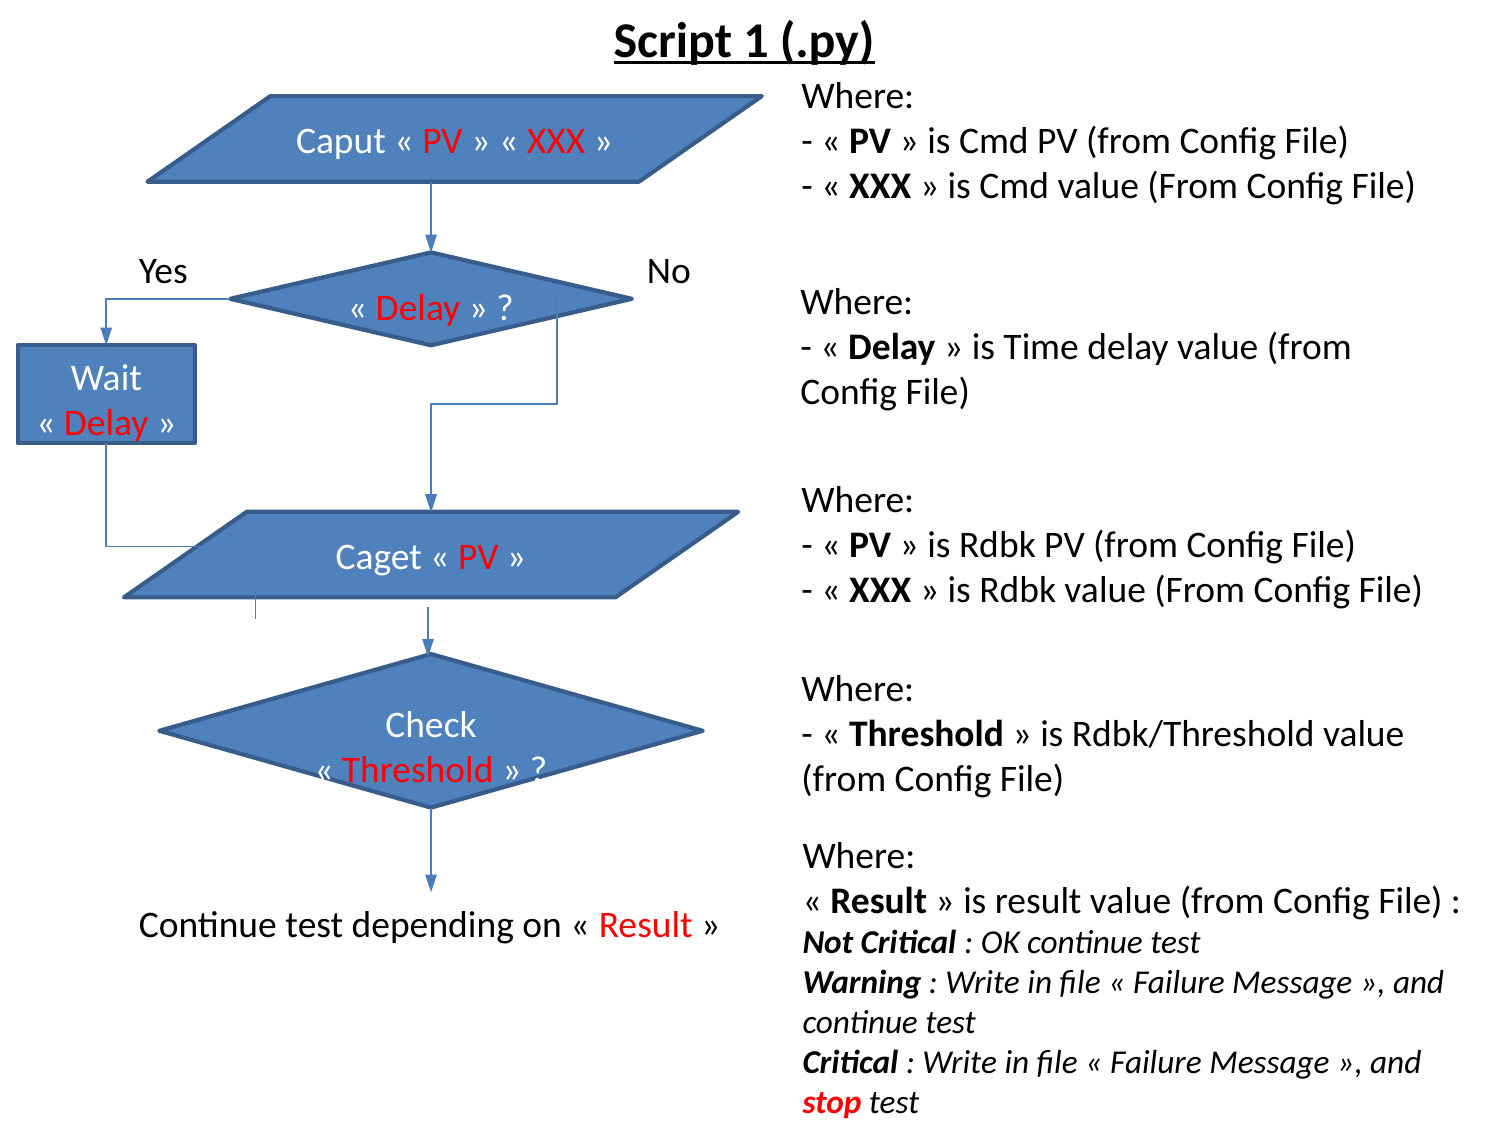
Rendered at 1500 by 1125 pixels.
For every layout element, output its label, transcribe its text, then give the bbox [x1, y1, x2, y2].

text_box Script 1 (.py) [0, 0, 1495, 76]
text_box Check « Threshold » ? [159, 654, 703, 808]
text_box Where: « Result » is result value (from Config File) : Not Critical : OK continue test Warning : Write in file « Failure Message », and continue test Critical : Write in file « Failure Message », and stop test [787, 823, 1488, 1125]
text_box Where: - « Threshold » is Rdbk/Threshold value (from Config File) [786, 656, 1466, 807]
text_box Wait « Delay » [18, 345, 195, 443]
text_box Yes [123, 238, 204, 299]
text_box Where: - « Delay » is Time delay value (from Config File) [785, 269, 1465, 420]
text_box Caget « PV » [123, 546, 255, 598]
text_box Caget « PV » [199, 511, 739, 598]
text_box Caput « PV » « XXX » [147, 96, 762, 182]
text_box « Delay » ? [230, 252, 632, 346]
text_box Where: - « PV » is Rdbk PV (from Config File) - « XXX » is Rdbk value (From Config File) [786, 467, 1466, 618]
text_box No [631, 238, 707, 299]
text_box Continue test depending on « Result » [123, 892, 745, 953]
text_box Where: - « PV » is Cmd PV (from Config File) - « XXX » is Cmd value (From Config File) [786, 76, 1466, 214]
